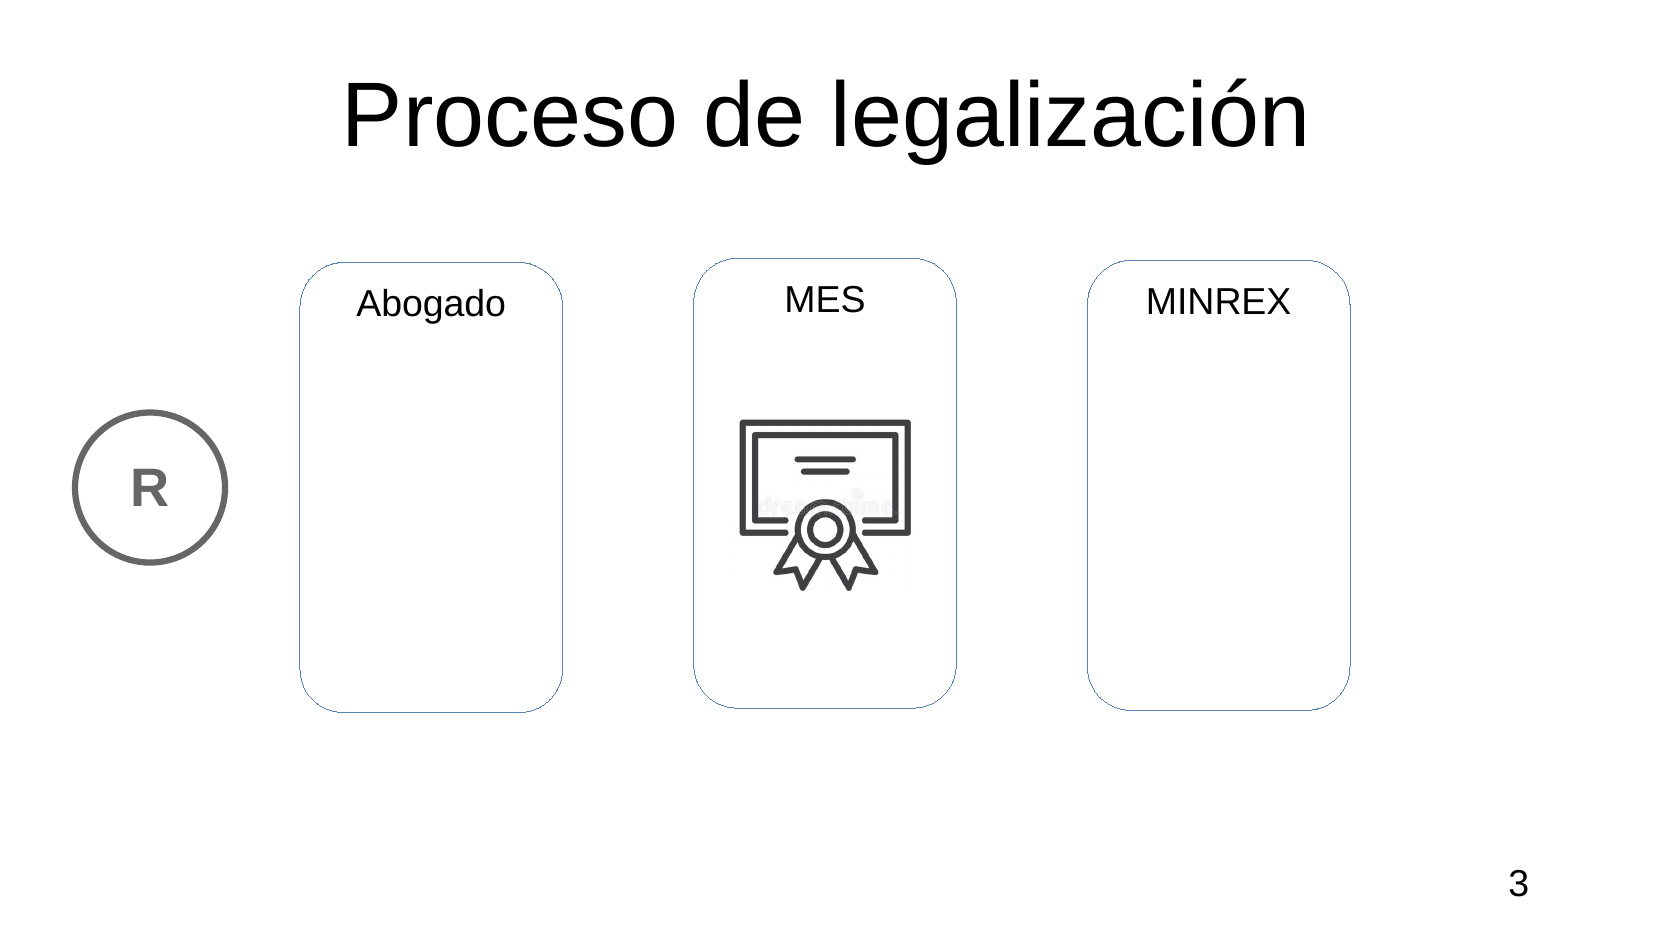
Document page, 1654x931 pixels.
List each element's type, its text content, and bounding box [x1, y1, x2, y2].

picture [732, 413, 915, 591]
text_box MES [693, 258, 957, 709]
text_box Abogado [299, 262, 563, 713]
text_box <number> [1493, 855, 1654, 931]
title Proceso de legalización [82, 37, 1571, 193]
text_box R [75, 412, 226, 563]
text_box MINREX [1087, 260, 1351, 711]
